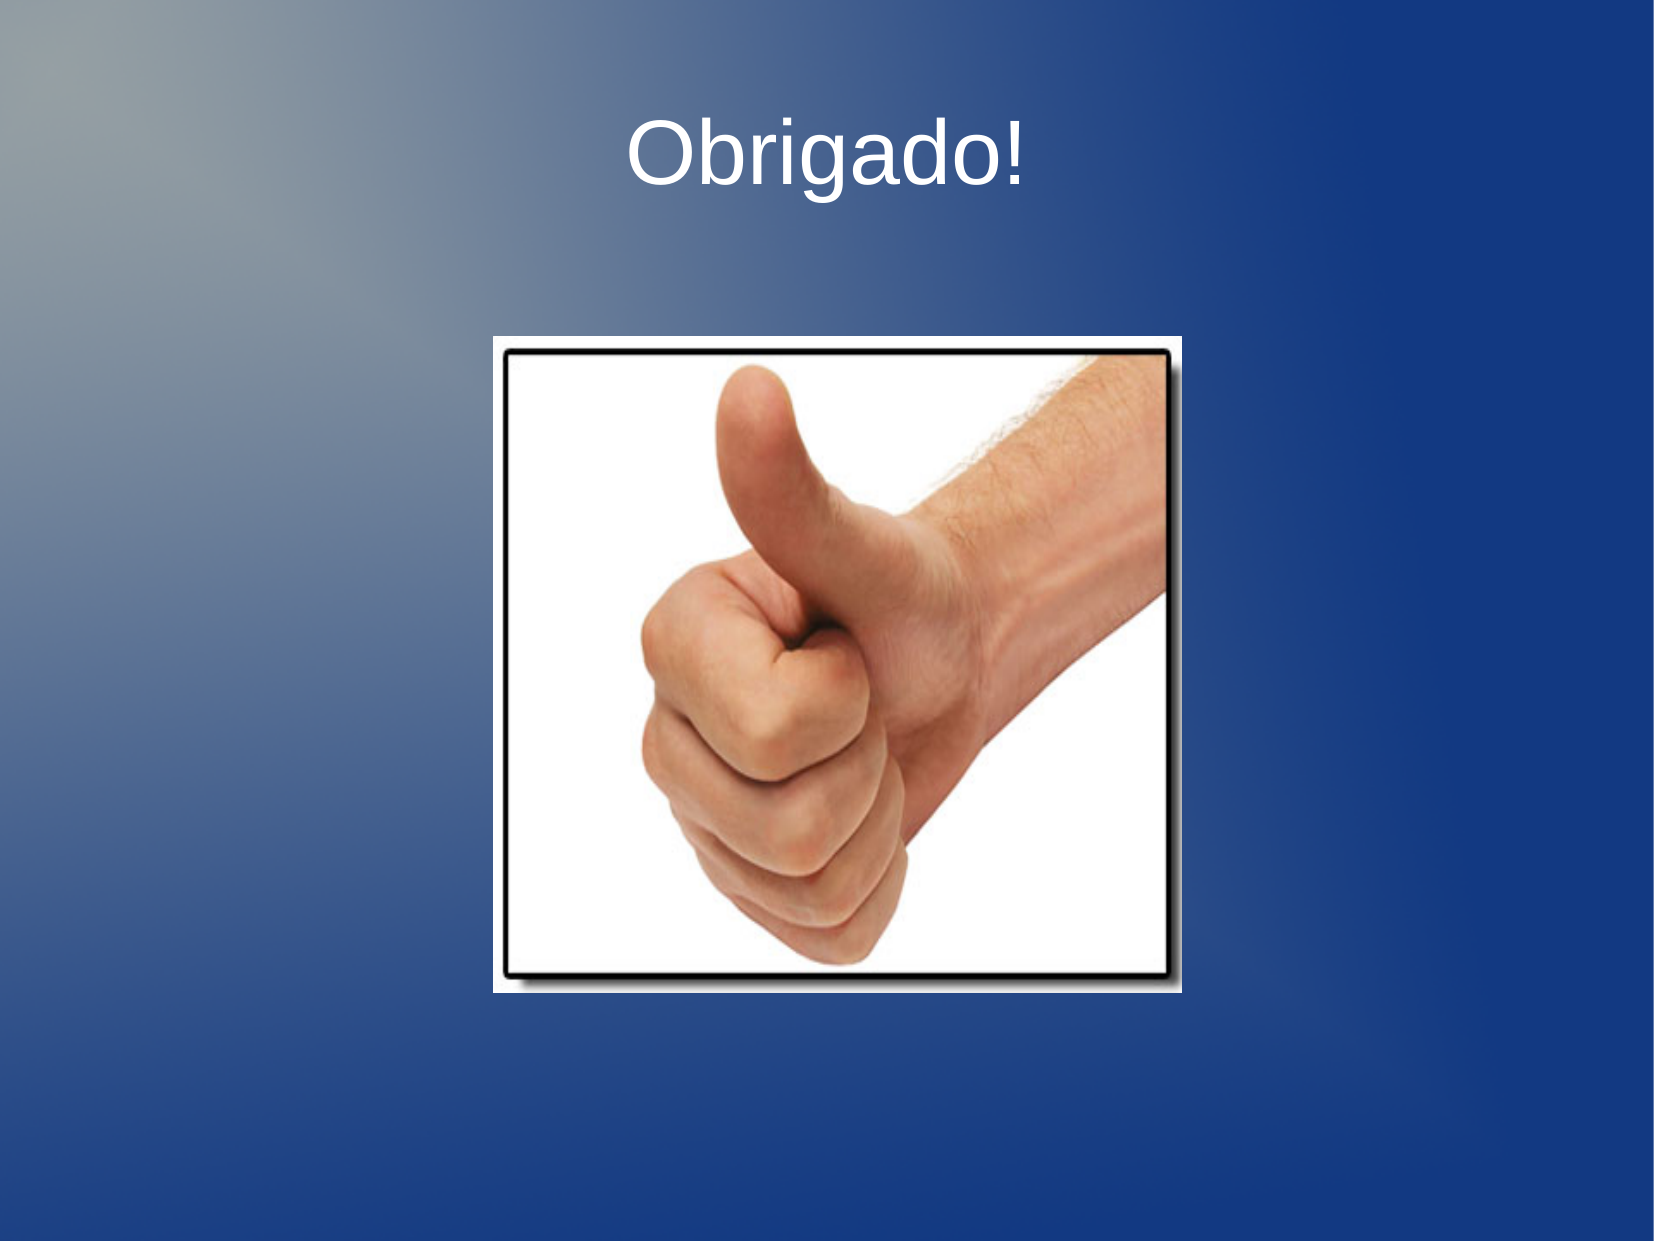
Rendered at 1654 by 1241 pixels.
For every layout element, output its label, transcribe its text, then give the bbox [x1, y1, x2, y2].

picture [0, 0, 1654, 1241]
title Obrigado! [82, 49, 1571, 257]
